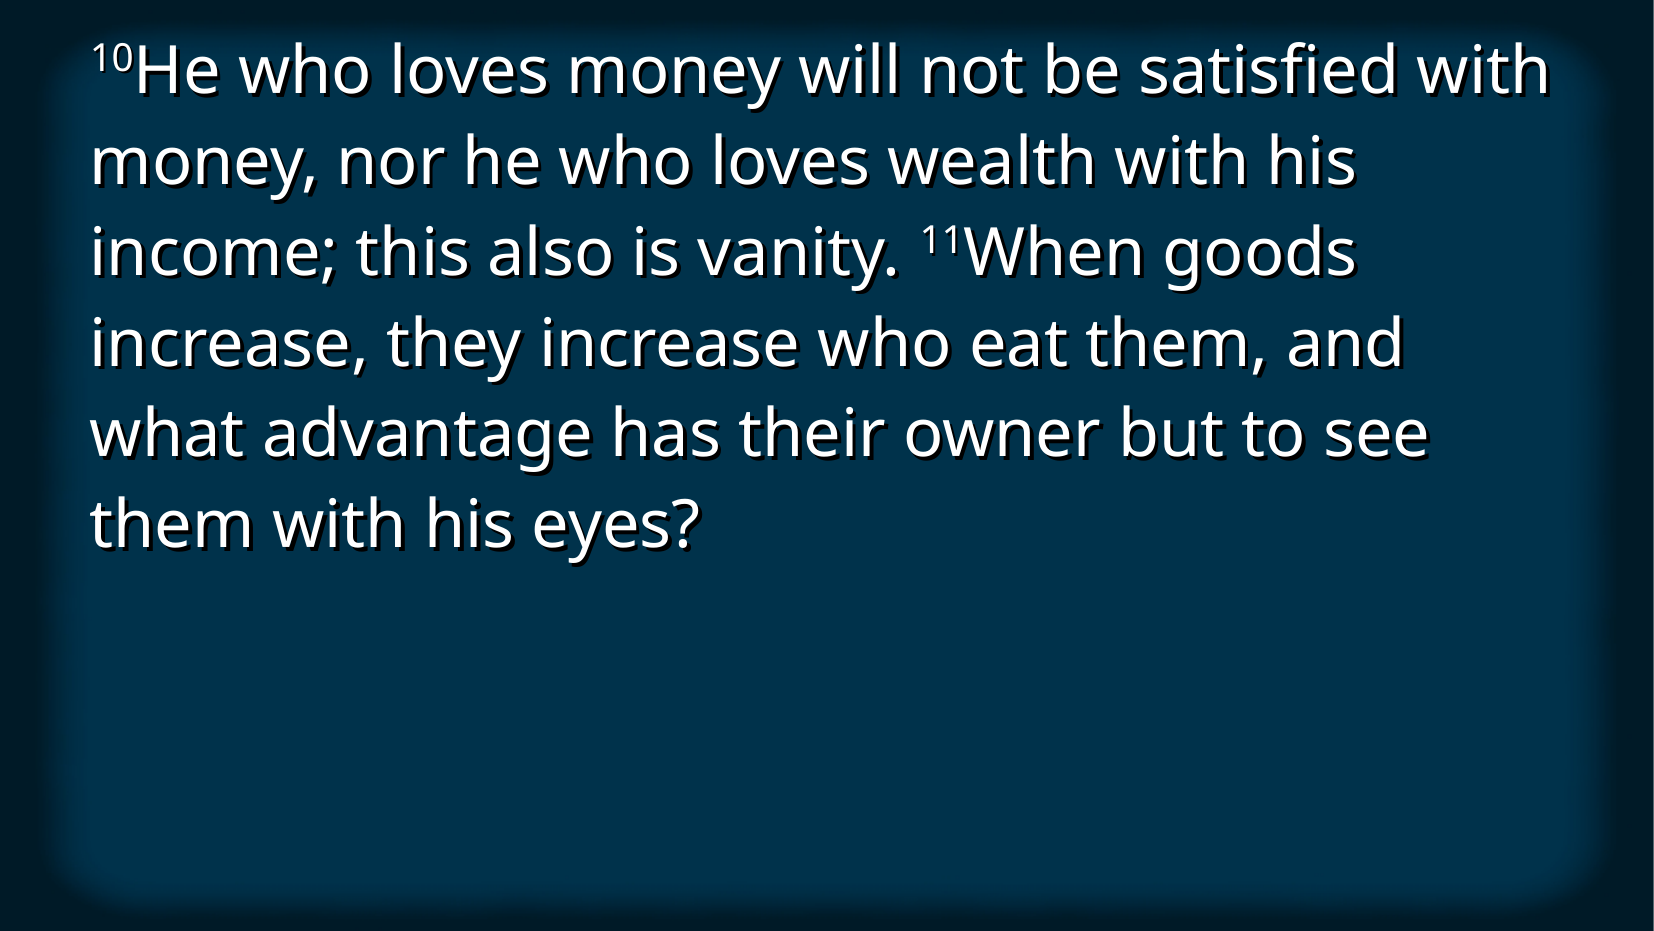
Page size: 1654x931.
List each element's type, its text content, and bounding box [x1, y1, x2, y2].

picture [0, 0, 1654, 931]
text_box 10He who loves money will not be satisfied with money, nor he who loves wealth with his income; this also is vanity. 11When goods increase, they increase who eat them, and what advantage has their owner but to see them with his eyes? [75, 15, 1591, 474]
